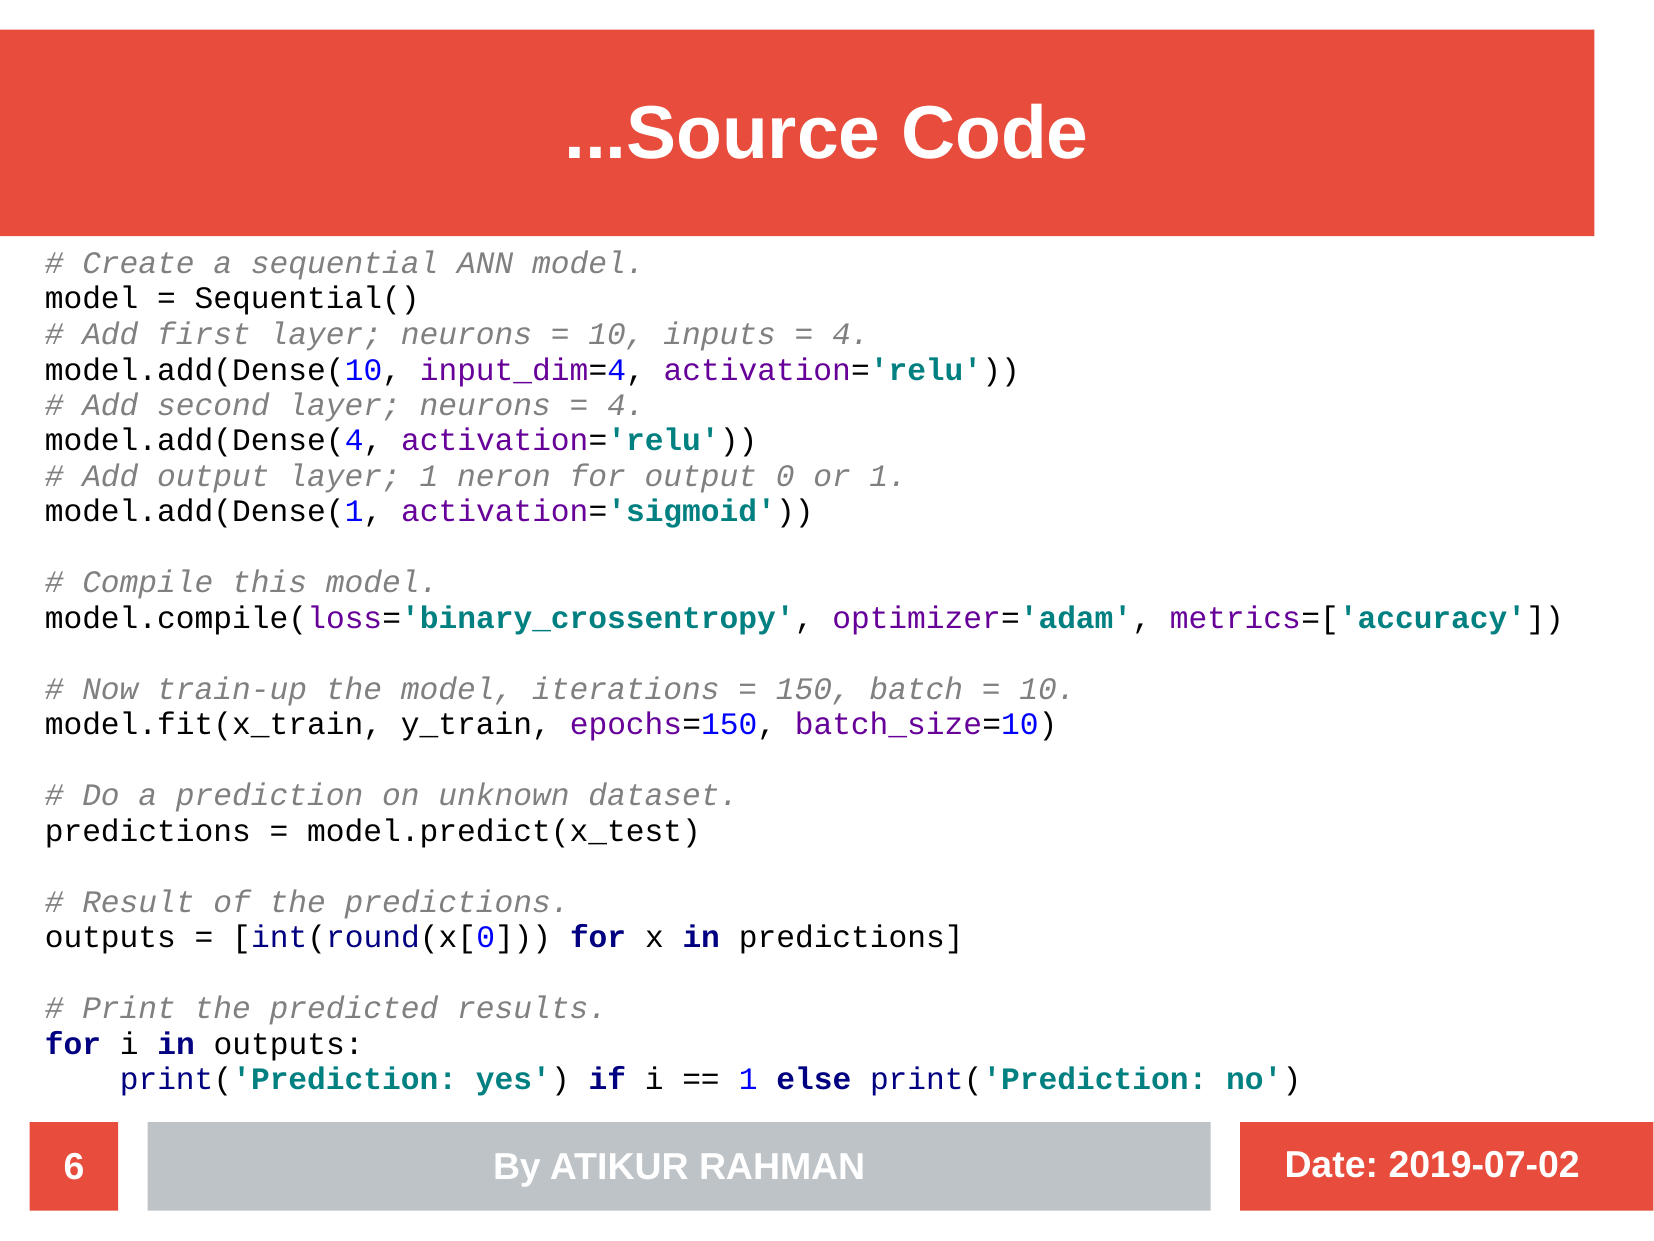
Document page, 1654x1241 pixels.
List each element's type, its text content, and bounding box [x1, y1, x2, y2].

text_box # Create a sequential ANN model. model = Sequential() # Add first layer; neurons = 10, inputs = 4. model.add(Dense(10, input_dim=4, activation='relu')) # Add second layer; neurons = 4. model.add(Dense(4, activation='relu')) # Add output layer; 1 neron for output 0 or 1. model.add(Dense(1, activation='sigmoid')) # Compile this model. model.compile(loss='binary_crossentropy', optimizer='adam', metrics=['accuracy']) # Now train-up the model, iterations = 150, batch = 10. model.fit(x_train, y_train, epochs=150, batch_size=10) # Do a prediction on unknown dataset. predictions = model.predict(x_test) # Result of the predictions. outputs = [int(round(x[0])) for x in predictions] # Print the predicted results. for i in outputs: print('Prediction: yes') if i == 1 else print('Prediction: no') [30, 240, 1635, 1107]
title ...Source Code [266, 59, 1388, 207]
